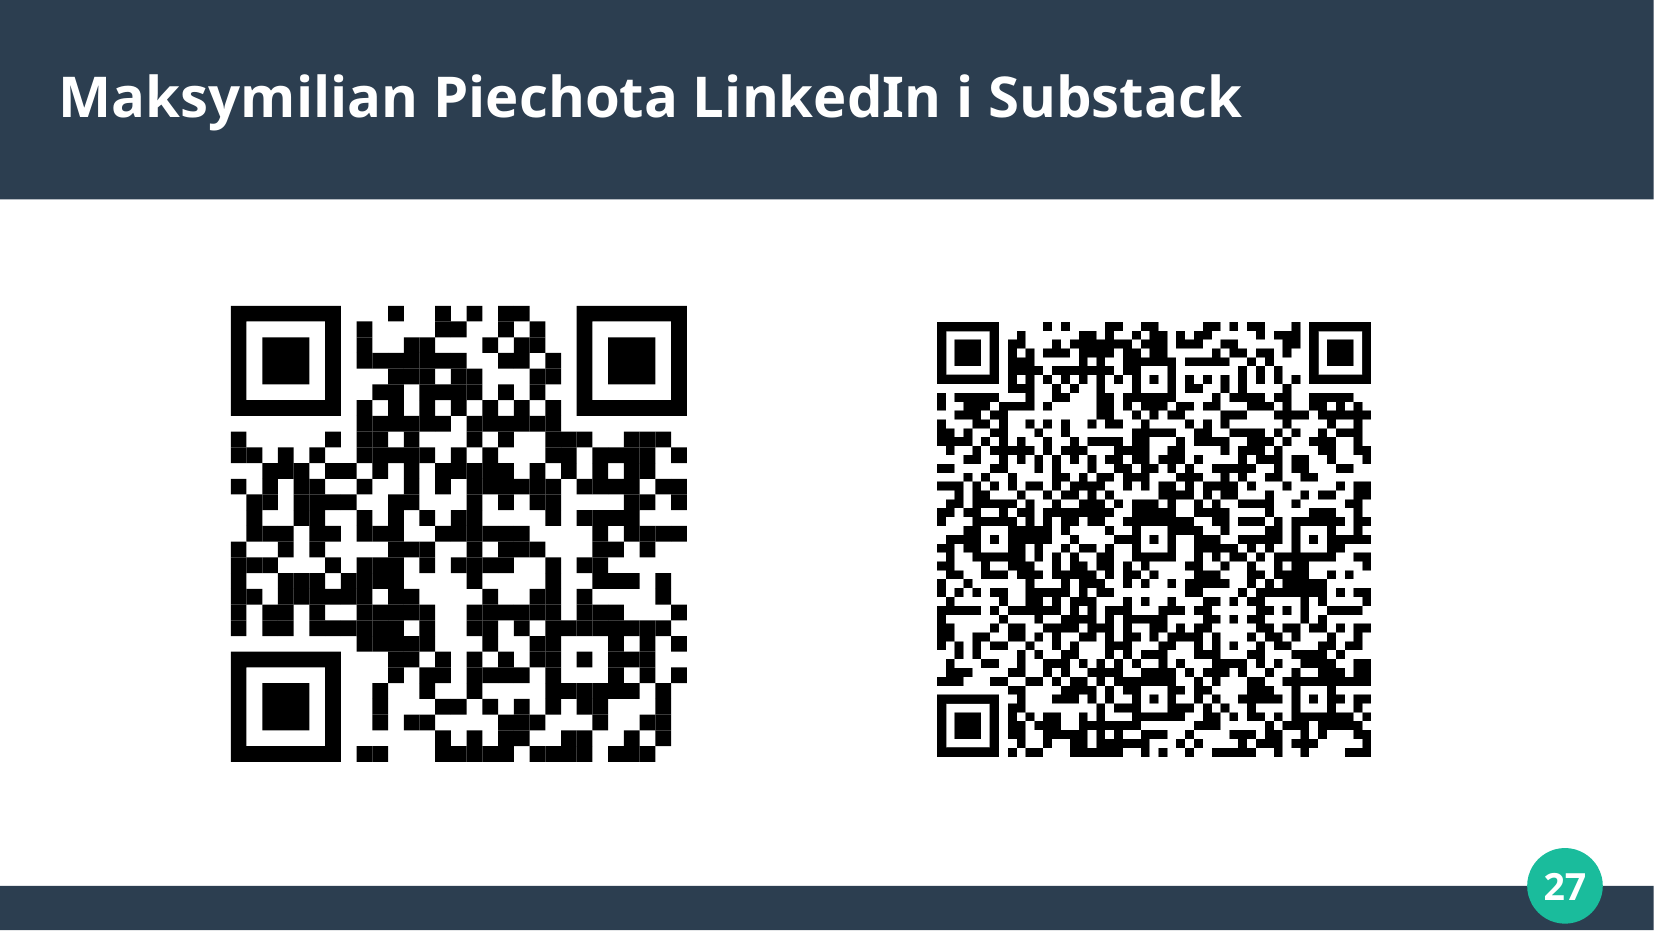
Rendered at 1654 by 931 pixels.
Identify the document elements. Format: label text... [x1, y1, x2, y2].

picture [927, 299, 1388, 781]
picture [167, 242, 751, 826]
title Maksymilian Piechota LinkedIn i Substack [59, 37, 1595, 156]
